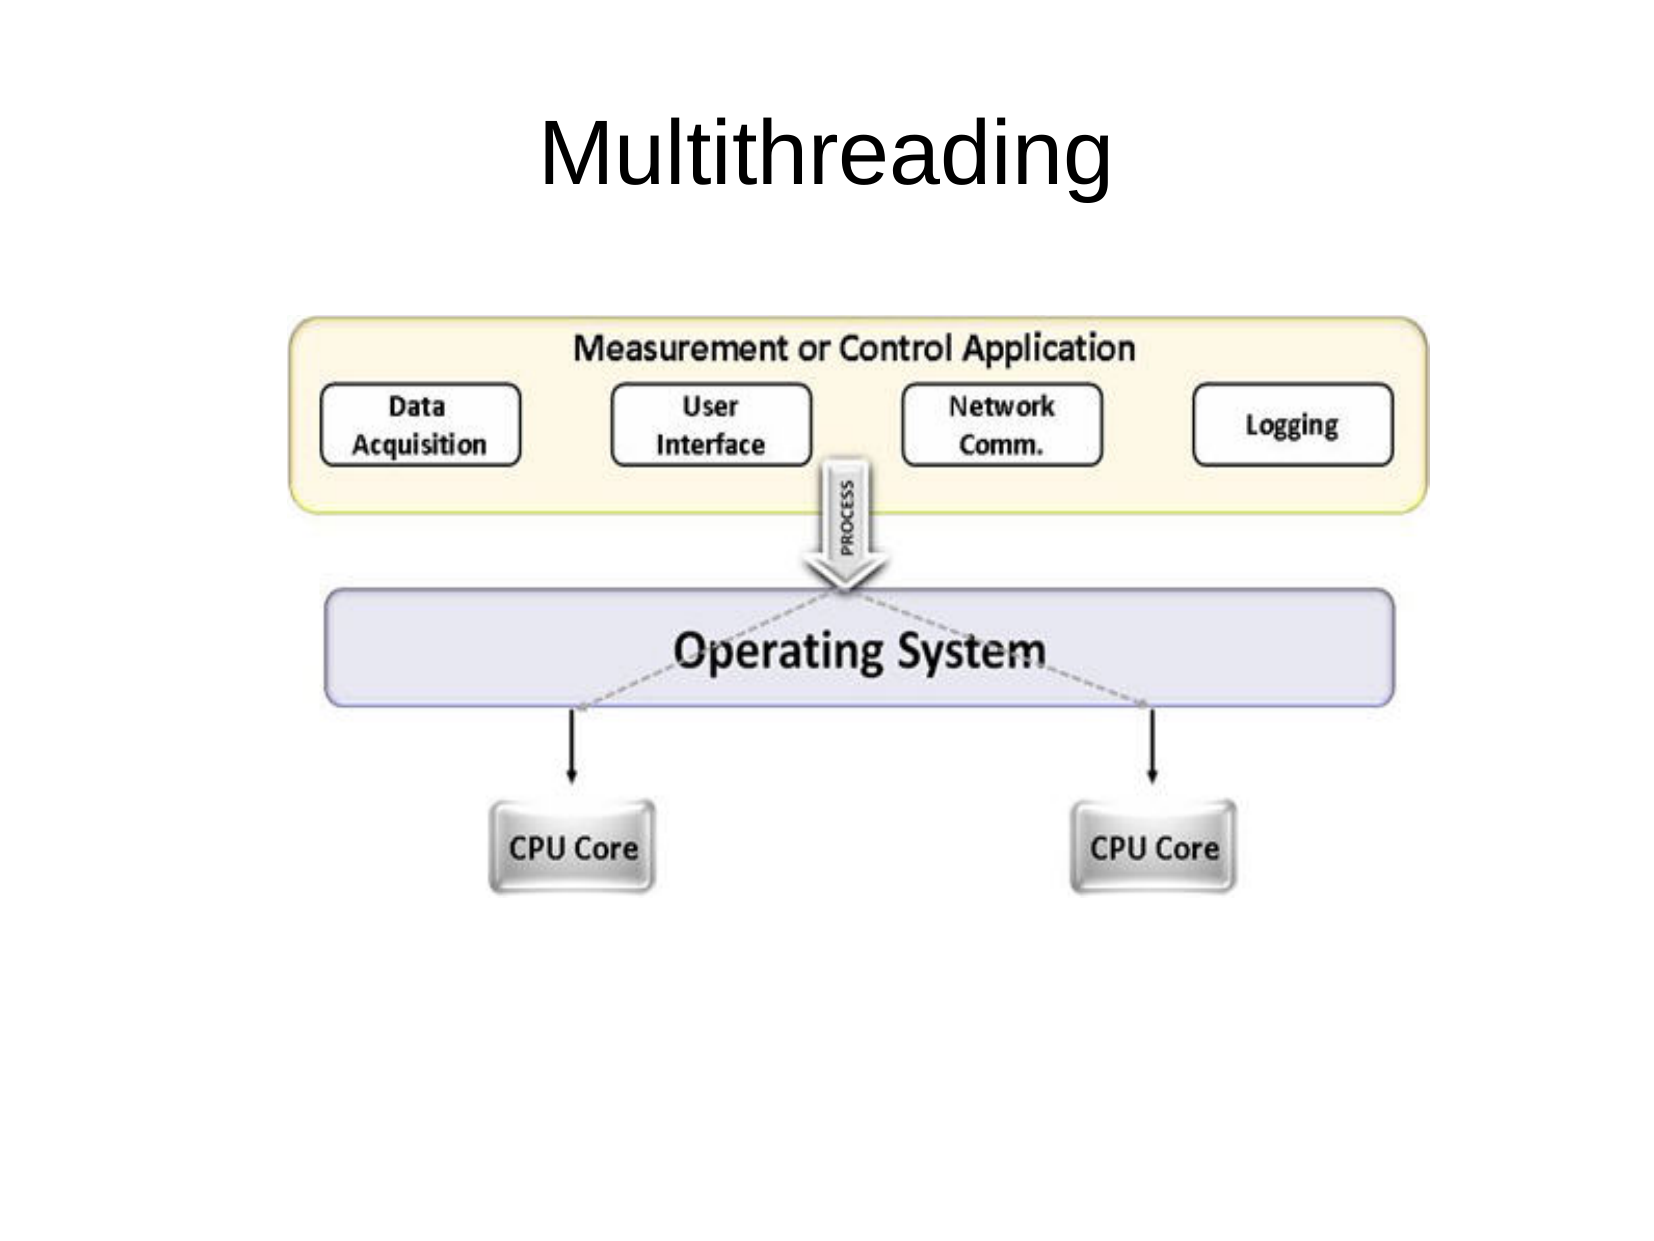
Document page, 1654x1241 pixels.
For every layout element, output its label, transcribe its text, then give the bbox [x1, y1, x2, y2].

picture [287, 315, 1430, 898]
title Multithreading [82, 49, 1571, 257]
